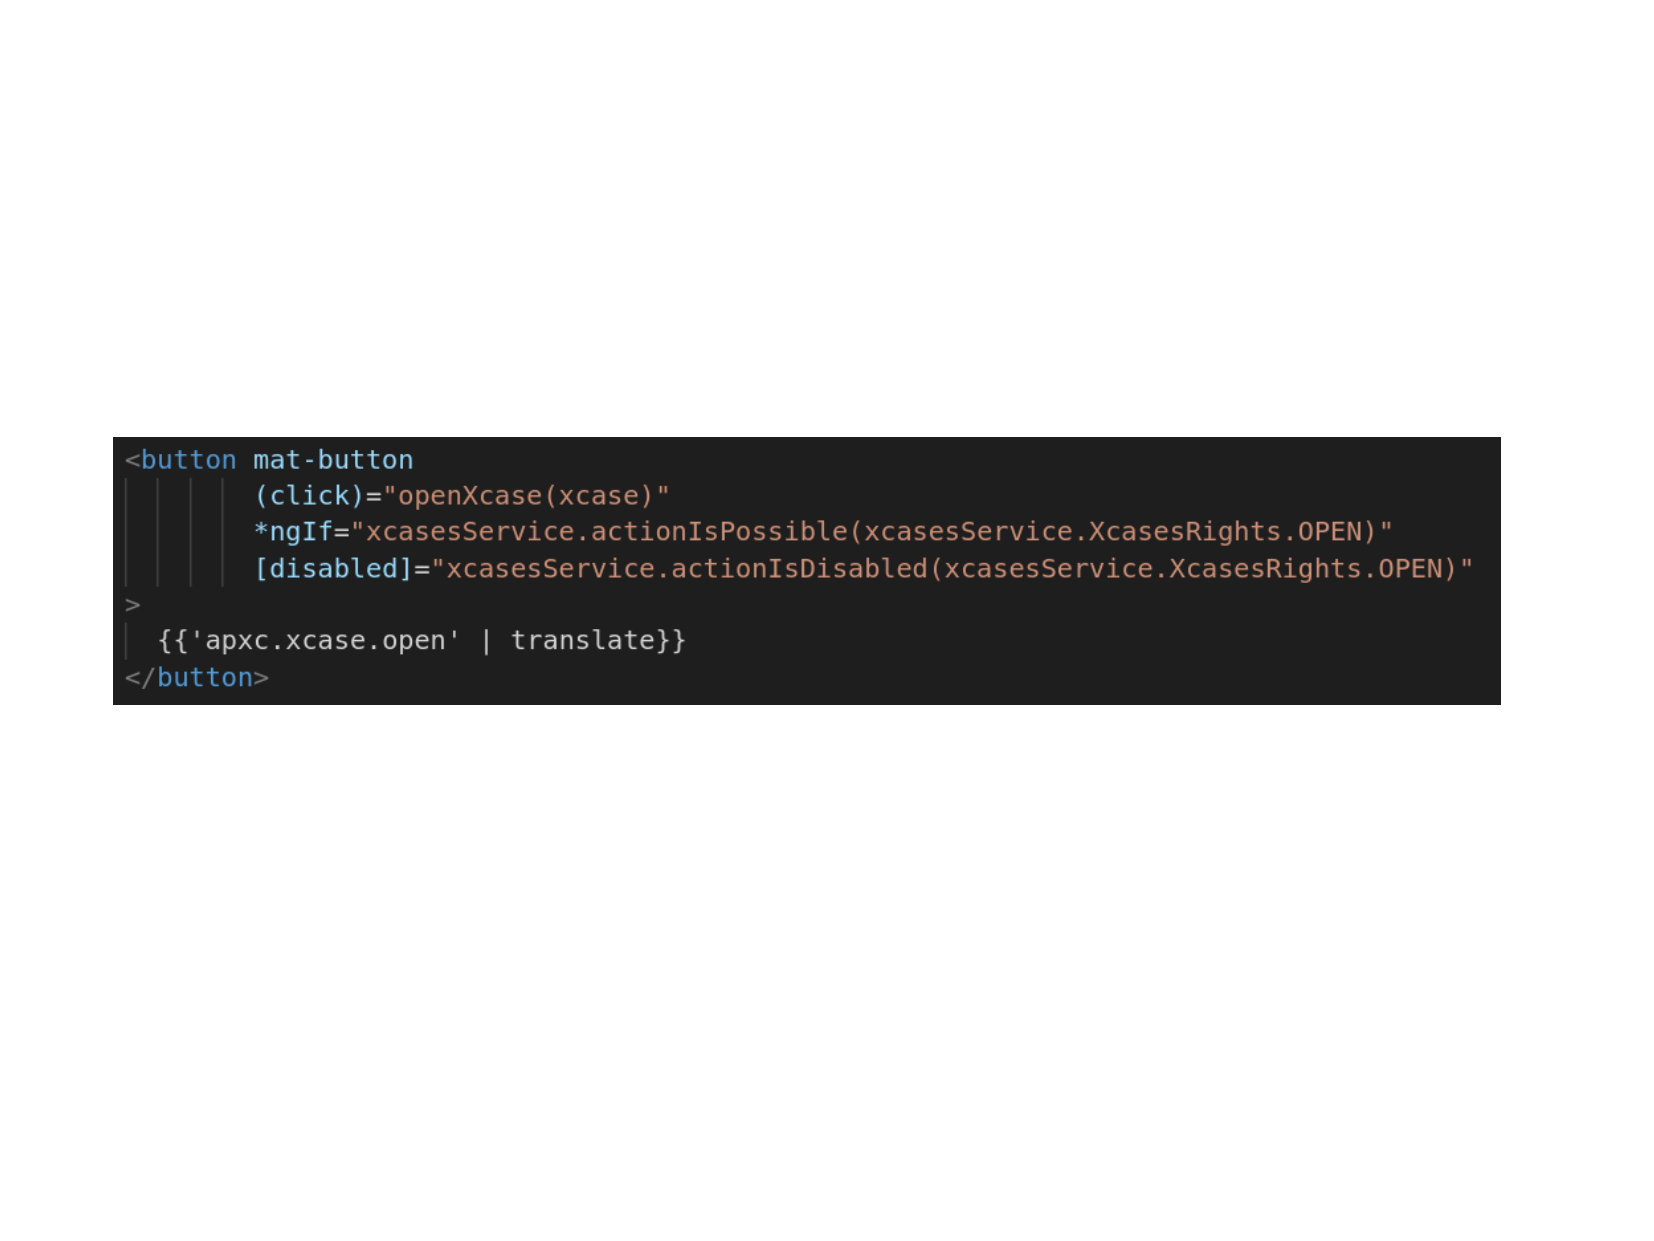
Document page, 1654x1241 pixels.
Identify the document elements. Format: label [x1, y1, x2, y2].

picture [113, 437, 1501, 706]
